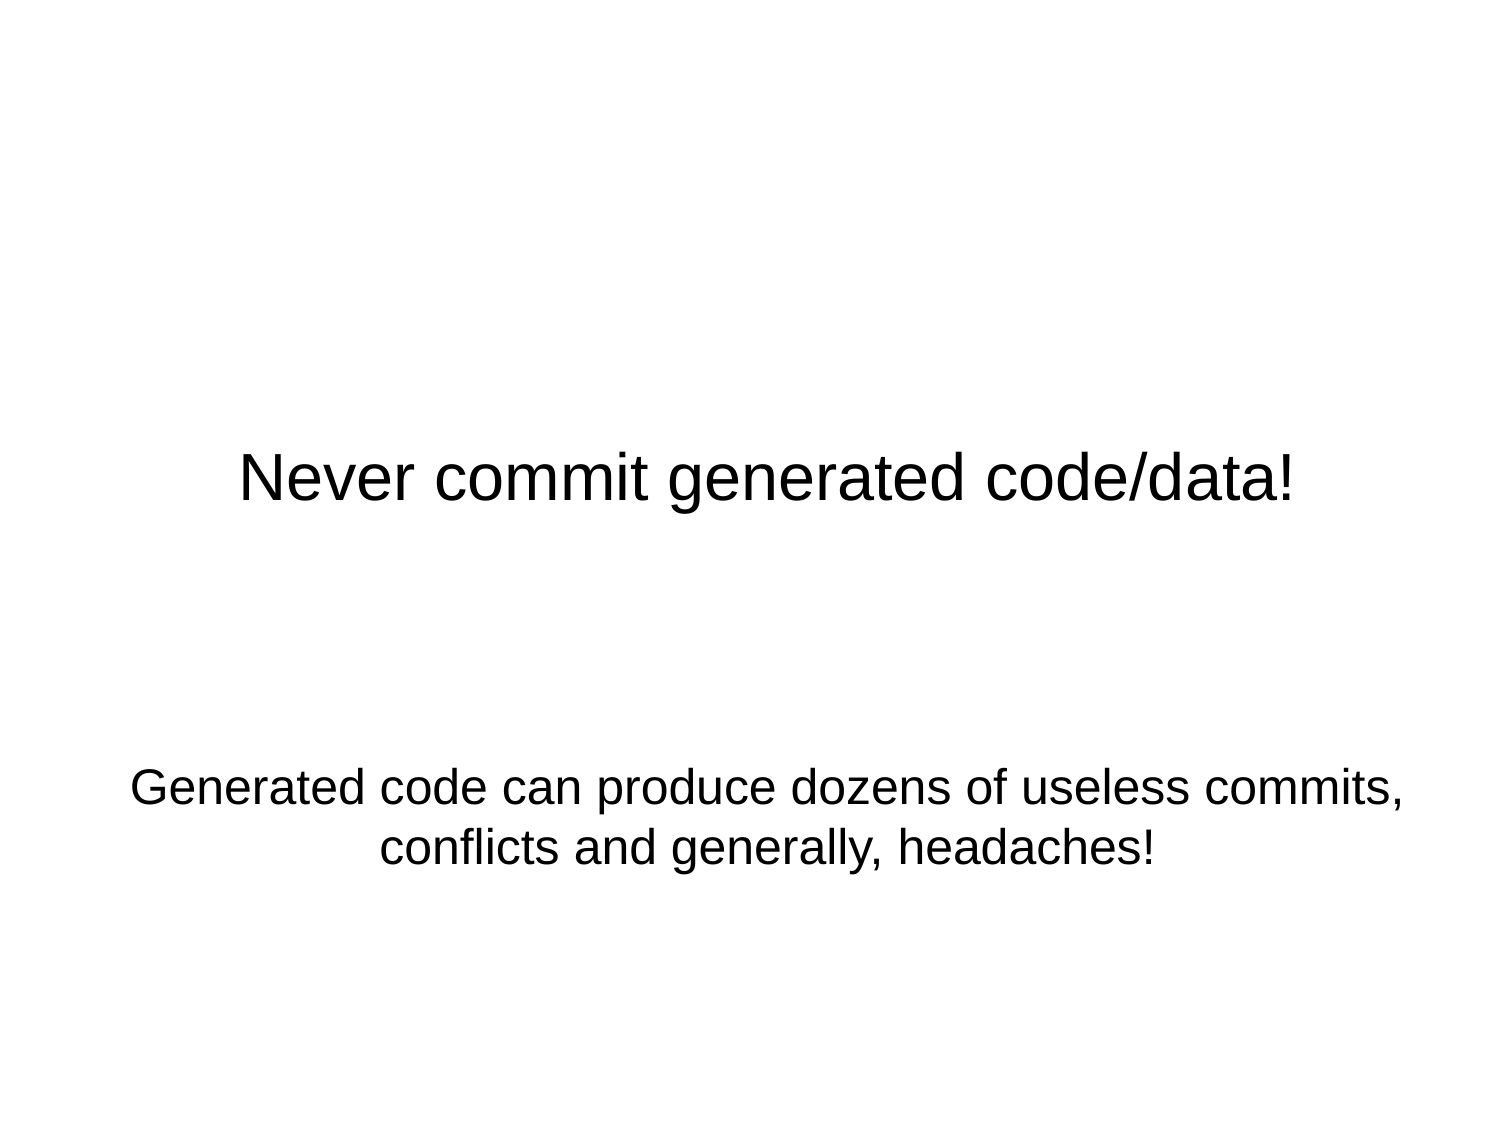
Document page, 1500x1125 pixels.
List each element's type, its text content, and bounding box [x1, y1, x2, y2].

list Never commit generated code/data! Generated code can produce dozens of useless commits, conflicts and generally, headaches! [75, 54, 1425, 1006]
